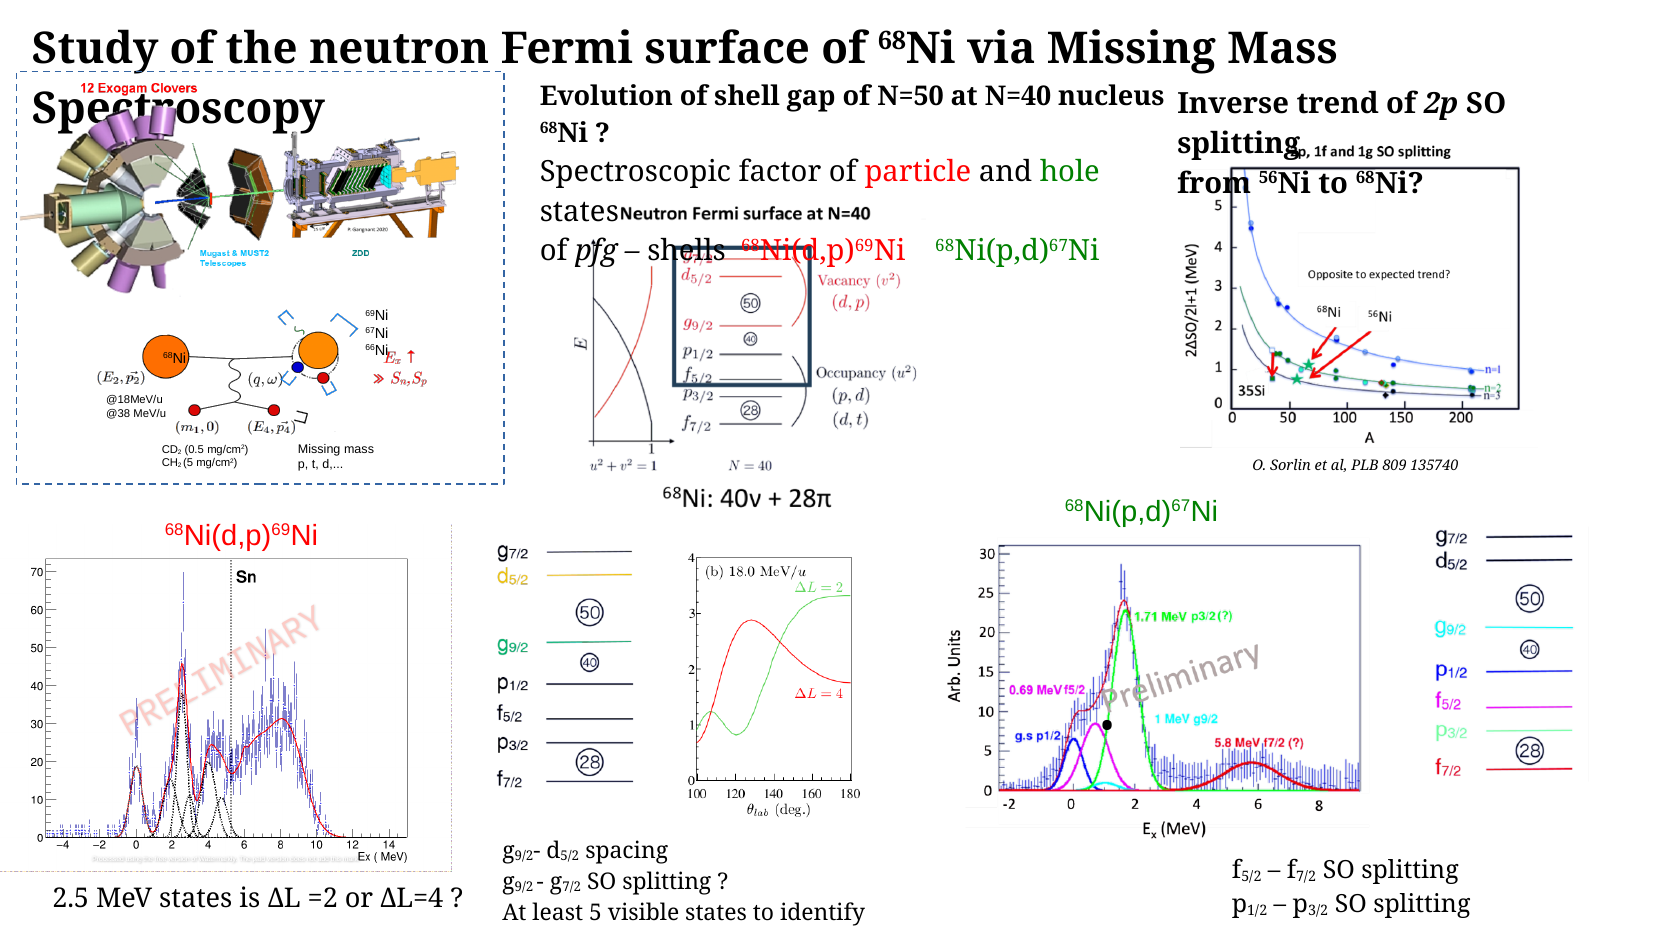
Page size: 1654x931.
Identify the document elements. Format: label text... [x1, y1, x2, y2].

text_box 2.5 MeV states is ΔL =2 or ΔL=4 ? [37, 871, 488, 914]
picture [1288, 177, 1295, 187]
text_box O. Sorlin et al, PLB 809 135740 [1237, 447, 1501, 477]
text_box g9/2- d5/2 spacing g9/2 - g7/2 SO splitting ? At least 5 visible states to identify [487, 826, 901, 918]
picture [1210, 179, 1216, 191]
text_box . [1066, 639, 1654, 750]
text_box Inverse trend of 2p SO splitting from 56Ni to 68Ni? [1201, 75, 1613, 177]
text_box Study of the neutron Fermi surface of 68Ni via Missing Mass Spectroscopy [17, 9, 1636, 76]
text_box Evolution of shell gap of N=50 at N=40 nucleus 68Ni ? Spectroscopic factor of particle and hole states of pfg – shells 68Ni(d,p)69Ni 68Ni(p,d)67Ni [525, 69, 1201, 226]
picture [683, 540, 863, 821]
picture [937, 524, 1388, 845]
text_box 68Ni(p,d)67Ni [1050, 487, 1260, 536]
picture [562, 226, 926, 523]
text_box @18MeV/u @38 MeV/u [91, 385, 187, 424]
picture [1425, 524, 1590, 639]
picture [0, 71, 546, 442]
picture [1180, 177, 1538, 448]
text_box 69Ni 67Ni 66Ni [350, 298, 404, 411]
picture [1385, 177, 1392, 187]
text_box 68Ni [148, 345, 205, 371]
text_box CD2 (0.5 mg/cm2) CH2 (5 mg/cm2) [147, 434, 272, 481]
text_box 68Ni(d,p)69Ni [150, 511, 360, 559]
picture [487, 524, 653, 809]
picture [1425, 750, 1590, 788]
text_box f5/2 – f7/2 SO splitting p1/2 – p3/2 SO splitting [1217, 844, 1518, 910]
picture [0, 524, 452, 872]
picture [1336, 179, 1342, 191]
text_box Missing mass p, t, d,... [283, 433, 396, 467]
